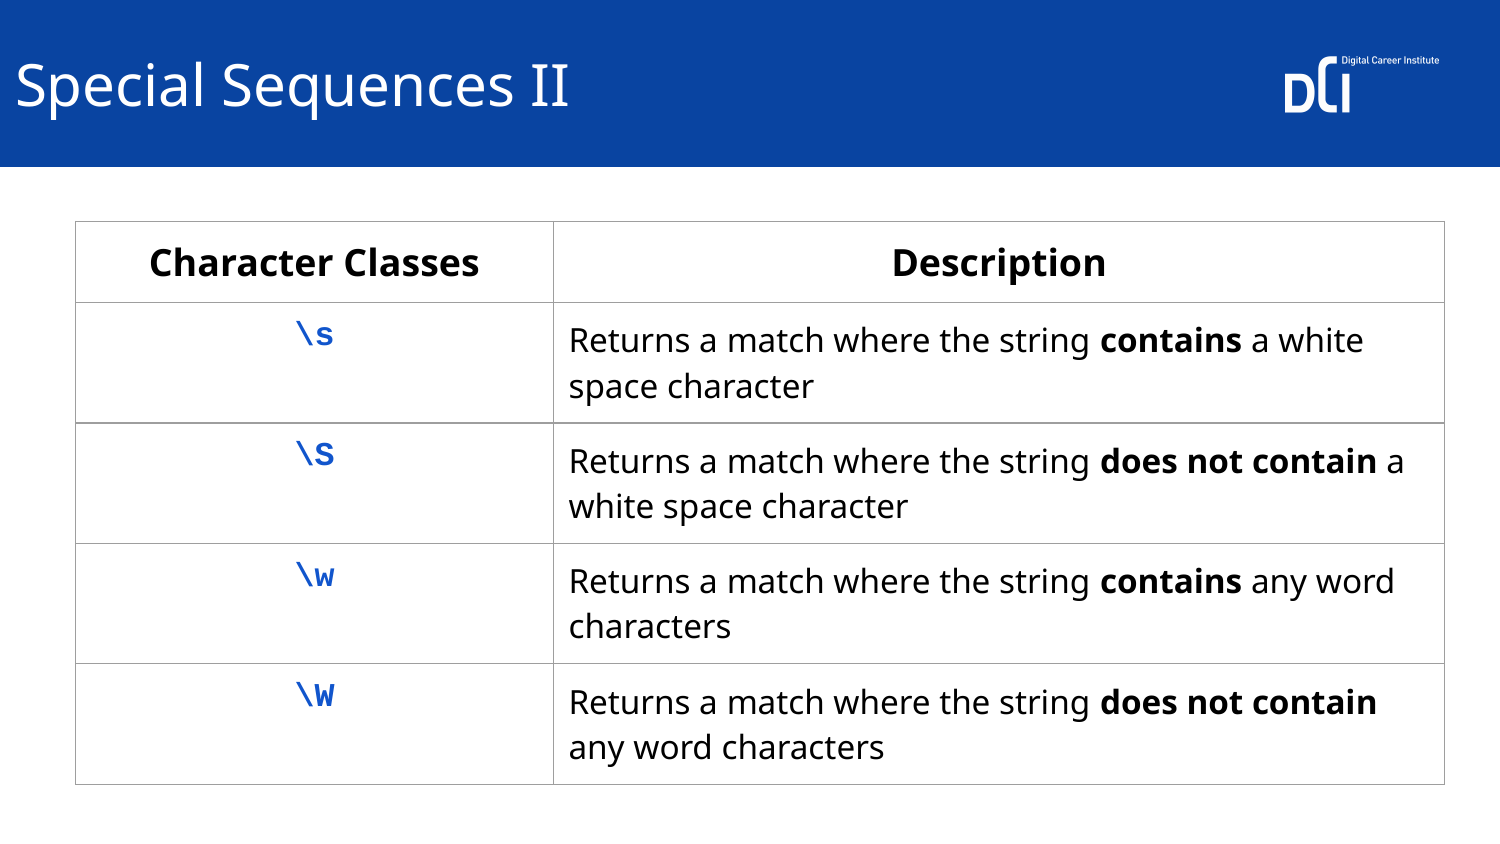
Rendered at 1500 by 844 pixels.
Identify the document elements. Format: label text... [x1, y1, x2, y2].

table_cell Returns a match where the string does not contain any word characters [554, 664, 1444, 784]
title Special Sequences II [0, 0, 1500, 167]
table_header Description [554, 222, 1444, 302]
table_cell \w [76, 544, 553, 663]
table_cell \s [76, 303, 553, 422]
table_cell \S [76, 424, 553, 543]
picture [1275, 44, 1445, 123]
table_cell Returns a match where the string contains any word characters [554, 544, 1444, 663]
table_header Character Classes [76, 222, 553, 302]
table_cell Returns a match where the string contains a white space character [554, 303, 1444, 422]
table_cell \W [76, 664, 553, 784]
table_cell Returns a match where the string does not contain a white space character [554, 424, 1444, 543]
